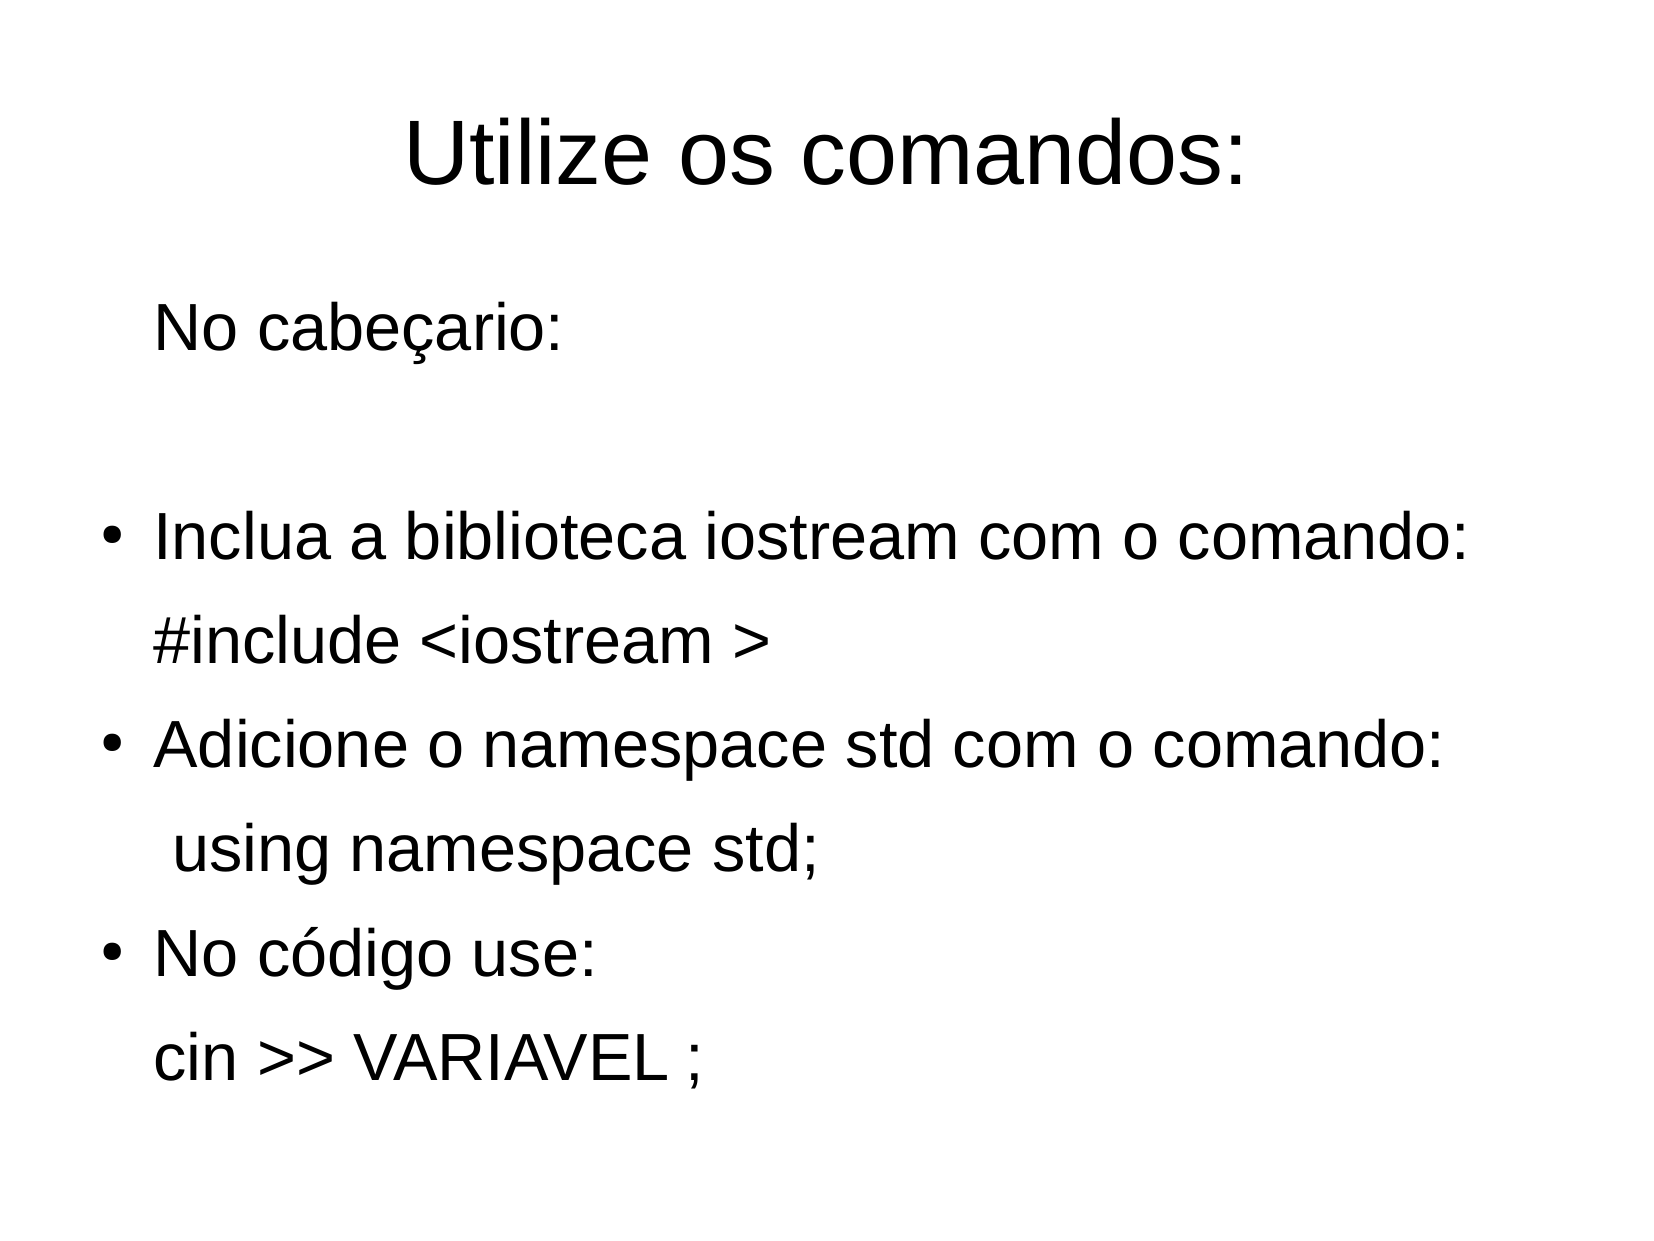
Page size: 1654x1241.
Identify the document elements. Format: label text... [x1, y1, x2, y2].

title Utilize os comandos: [82, 49, 1571, 257]
list No cabeçario: Inclua a biblioteca iostream com o comando: #include <iostream > Adicione o namespace std com o comando: using namespace std; No código use: cin >> VARIAVEL ; [82, 290, 1571, 1109]
